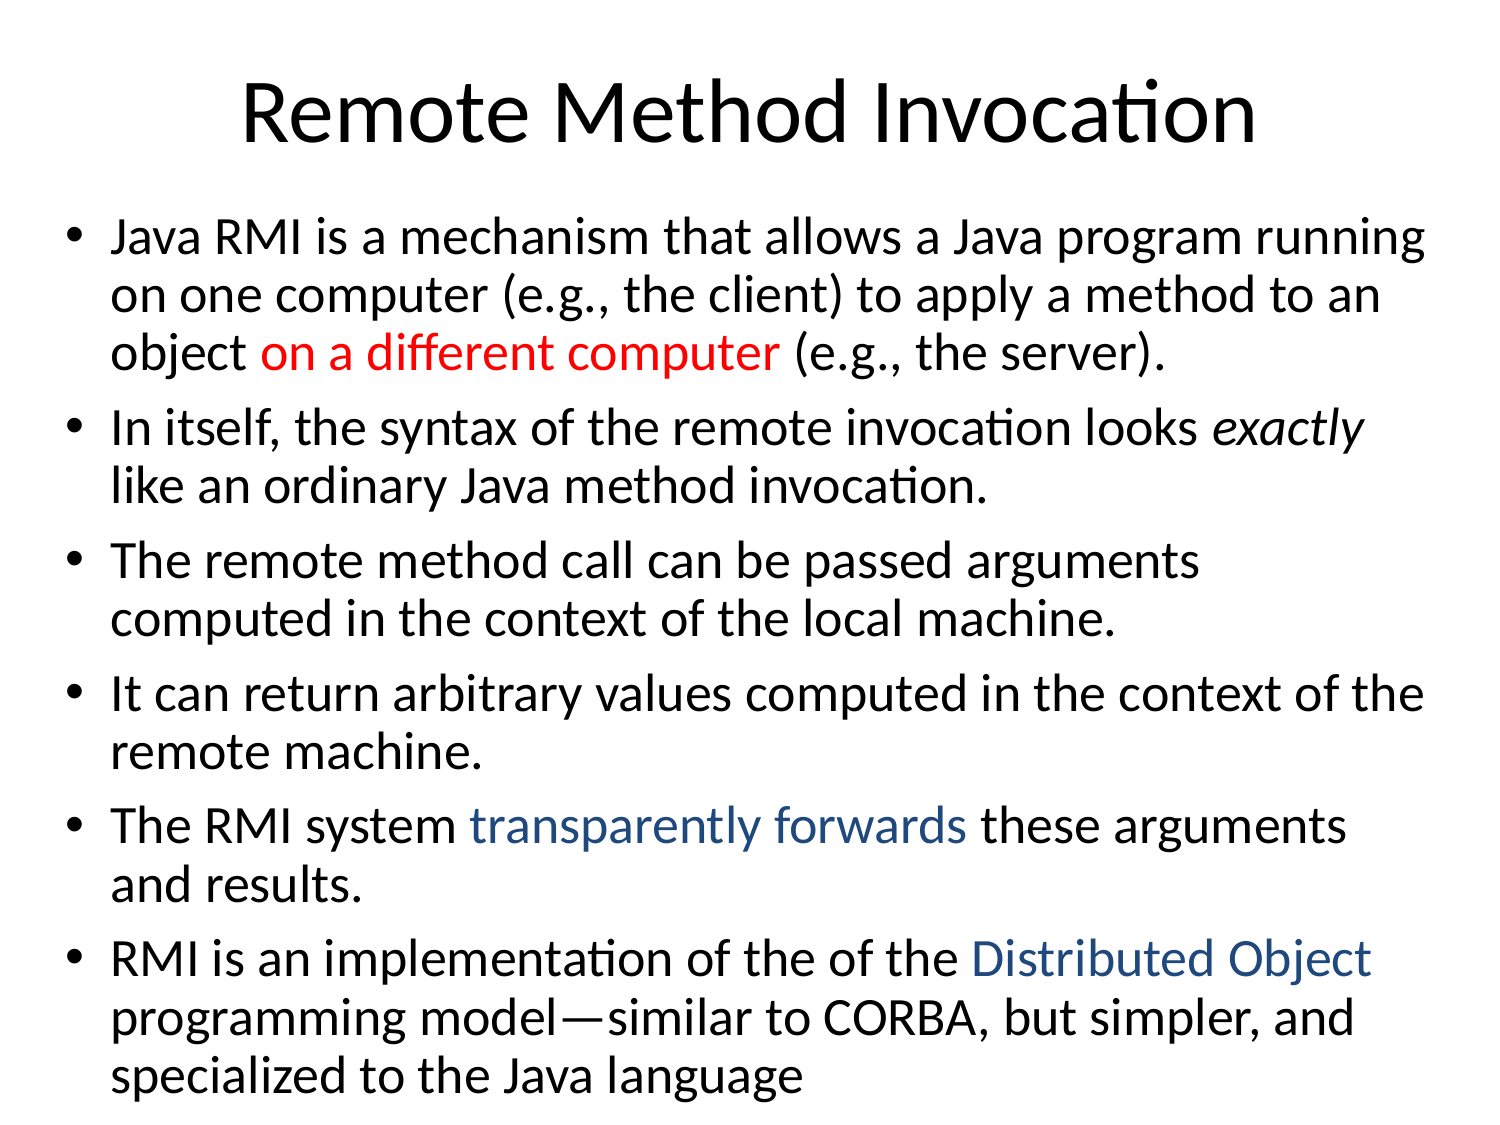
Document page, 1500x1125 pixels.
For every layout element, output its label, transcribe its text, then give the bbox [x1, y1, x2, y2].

title Remote Method Invocation [75, 12, 1425, 200]
list Java RMI is a mechanism that allows a Java program running on one computer (e.g., the client) to apply a method to an object on a different computer (e.g., the server). In itself, the syntax of the remote invocation looks exactly like an ordinary Java method invocation. The remote method call can be passed arguments computed in the context of the local machine. It can return arbitrary values computed in the context of the remote machine. The RMI system transparently forwards these arguments and results. RMI is an implementation of the of the Distributed Object programming model—similar to CORBA, but simpler, and specialized to the Java language [50, 200, 1450, 1125]
